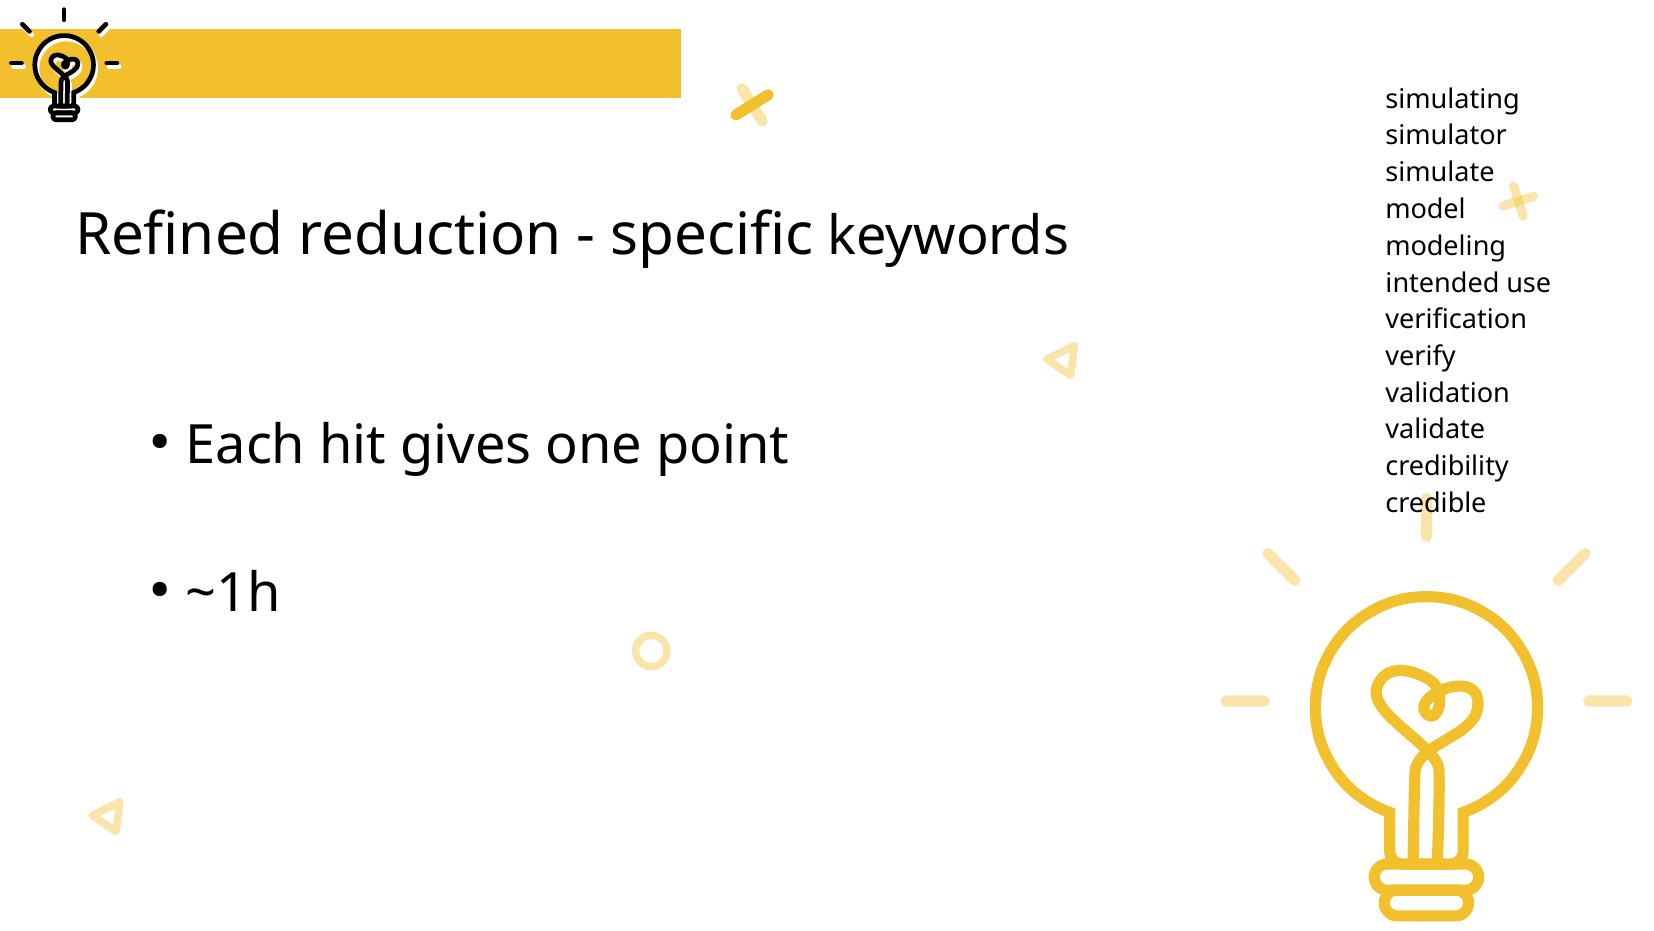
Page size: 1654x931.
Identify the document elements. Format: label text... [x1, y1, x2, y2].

title Refined reduction - specific keywords [75, 164, 1336, 301]
text_box simulating simulator simulate model modeling intended use verification verify validation validate credibility credible [1350, 112, 1576, 488]
text_box Each hit gives one point ~1h [150, 322, 1395, 638]
